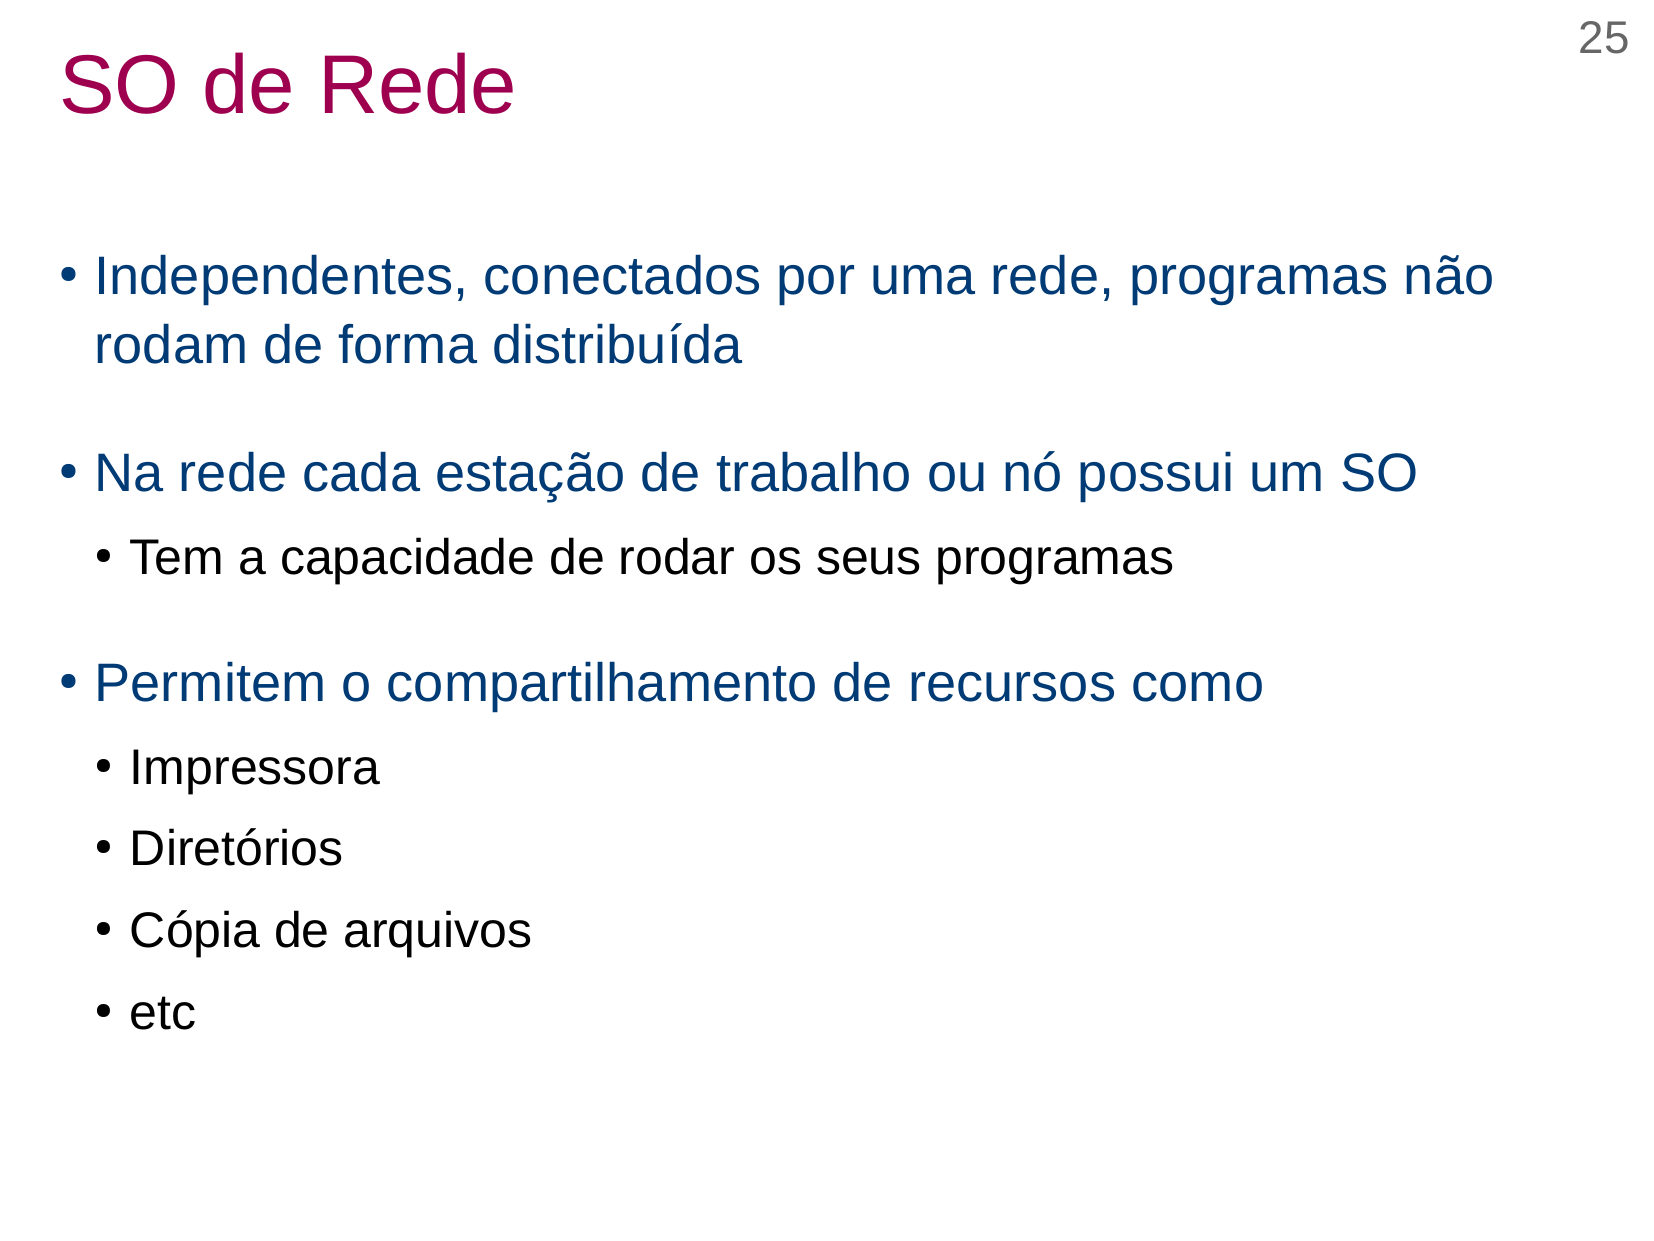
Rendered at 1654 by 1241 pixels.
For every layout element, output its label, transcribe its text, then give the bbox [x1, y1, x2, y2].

title SO de Rede [59, 29, 1595, 148]
list Independentes, conectados por uma rede, programas não rodam de forma distribuída Na rede cada estação de trabalho ou nó possui um SO Tem a capacidade de rodar os seus programas Permitem o compartilhamento de recursos como Impressora Diretórios Cópia de arquivos etc [59, 236, 1595, 1211]
